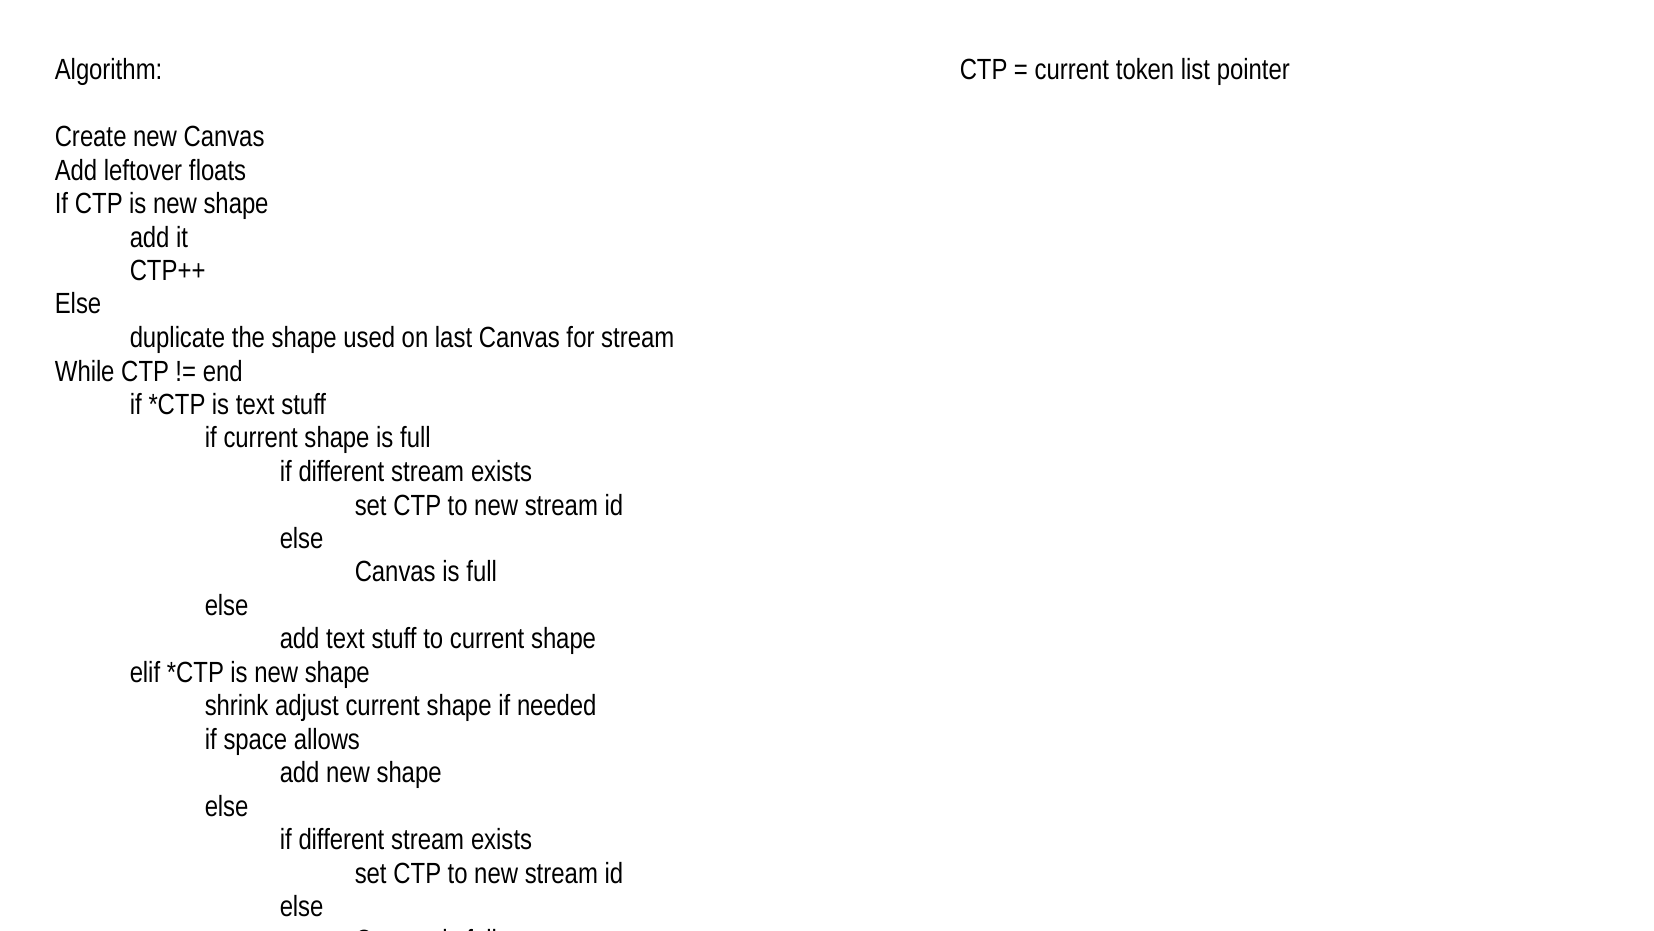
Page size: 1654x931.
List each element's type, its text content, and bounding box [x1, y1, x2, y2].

text_box Algorithm: Create new Canvas Add leftover floats If CTP is new shape add it CTP++ Else duplicate the shape used on last Canvas for stream While CTP != end if *CTP is text stuff if current shape is full if different stream exists set CTP to new stream id else Canvas is full else add text stuff to current shape elif *CTP is new shape shrink adjust current shape if needed if space allows add new shape else if different stream exists set CTP to new stream id else Canvas is full elif *CTP is stream id set CTP to new position of stream [40, 45, 691, 913]
text_box CTP = current token list pointer [945, 45, 1580, 418]
